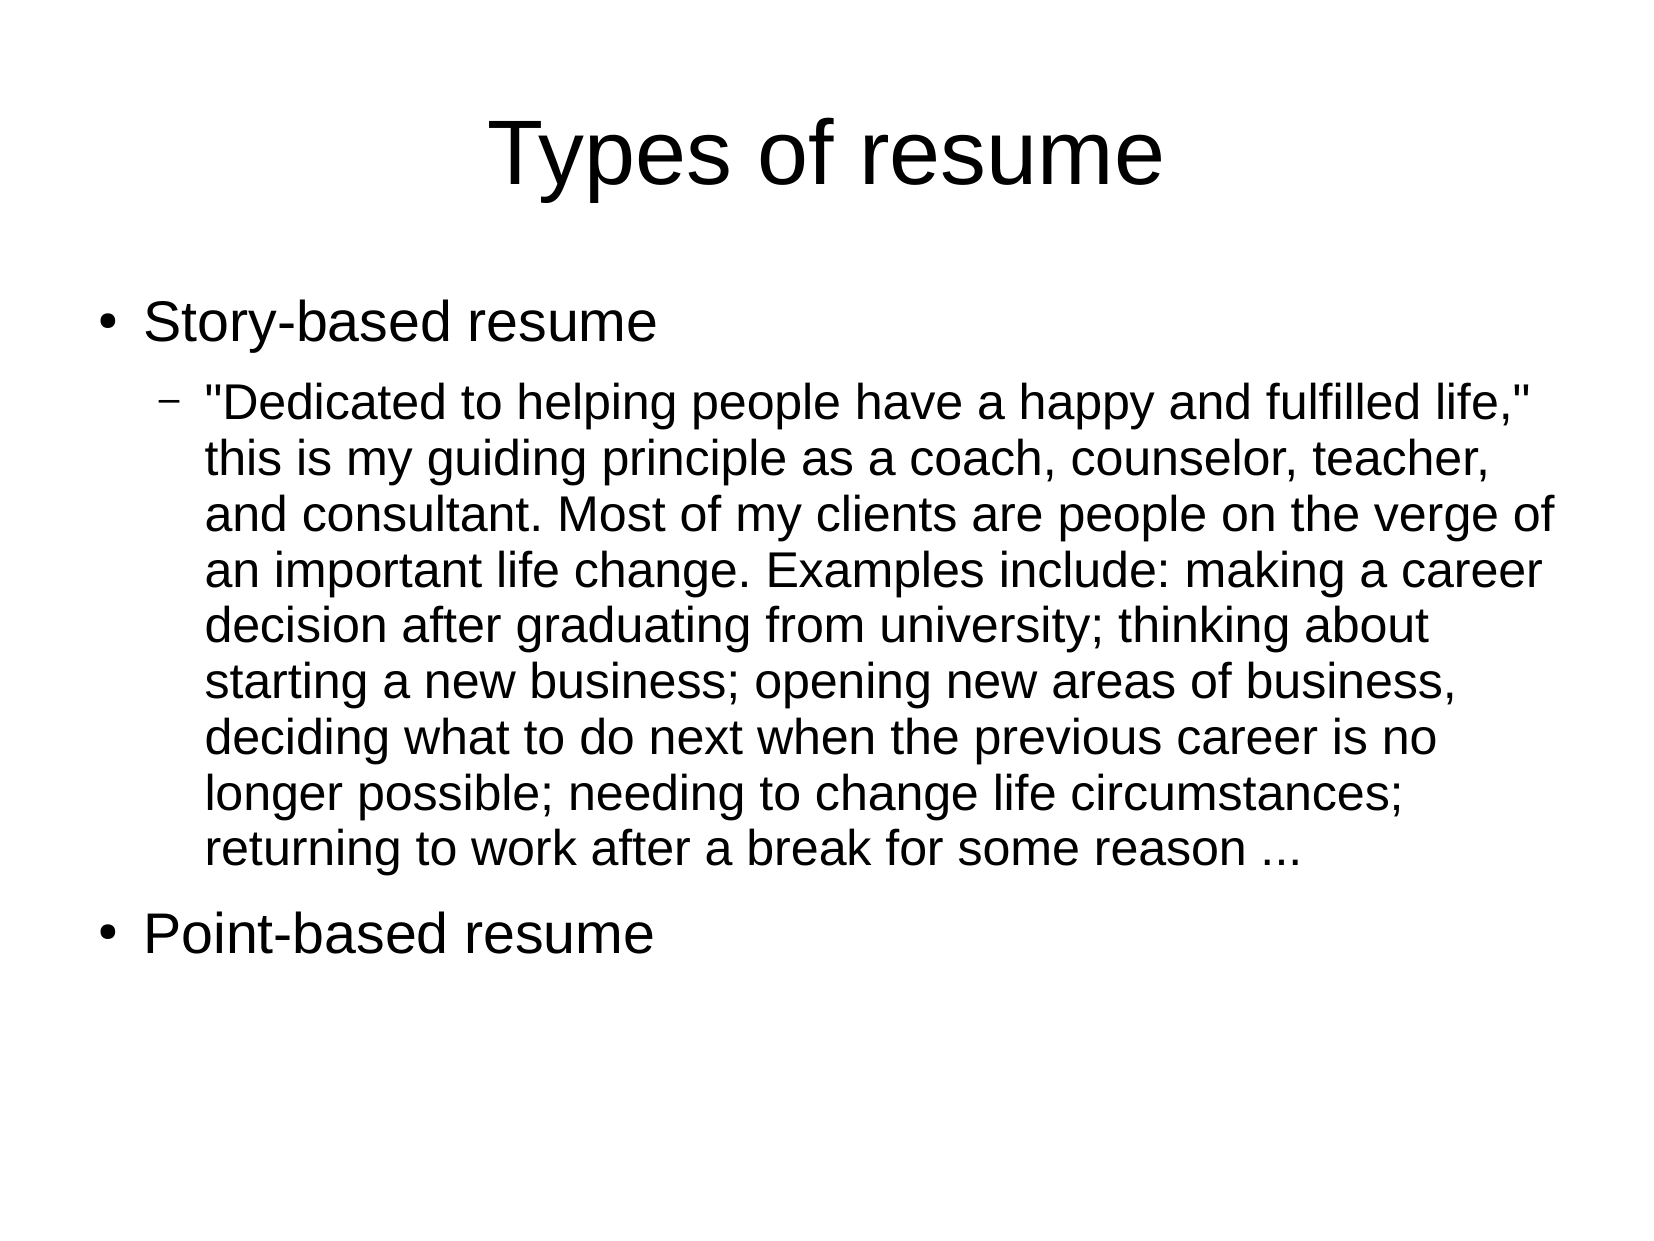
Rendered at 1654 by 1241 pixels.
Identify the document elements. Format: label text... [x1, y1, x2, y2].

list Story-based resume "Dedicated to helping people have a happy and fulfilled life," this is my guiding principle as a coach, counselor, teacher, and consultant. Most of my clients are people on the verge of an important life change. Examples include: making a career decision after graduating from university; thinking about starting a new business; opening new areas of business, deciding what to do next when the previous career is no longer possible; needing to change life circumstances; returning to work after a break for some reason ... Point-based resume [82, 290, 1571, 1010]
title Types of resume [82, 49, 1571, 257]
